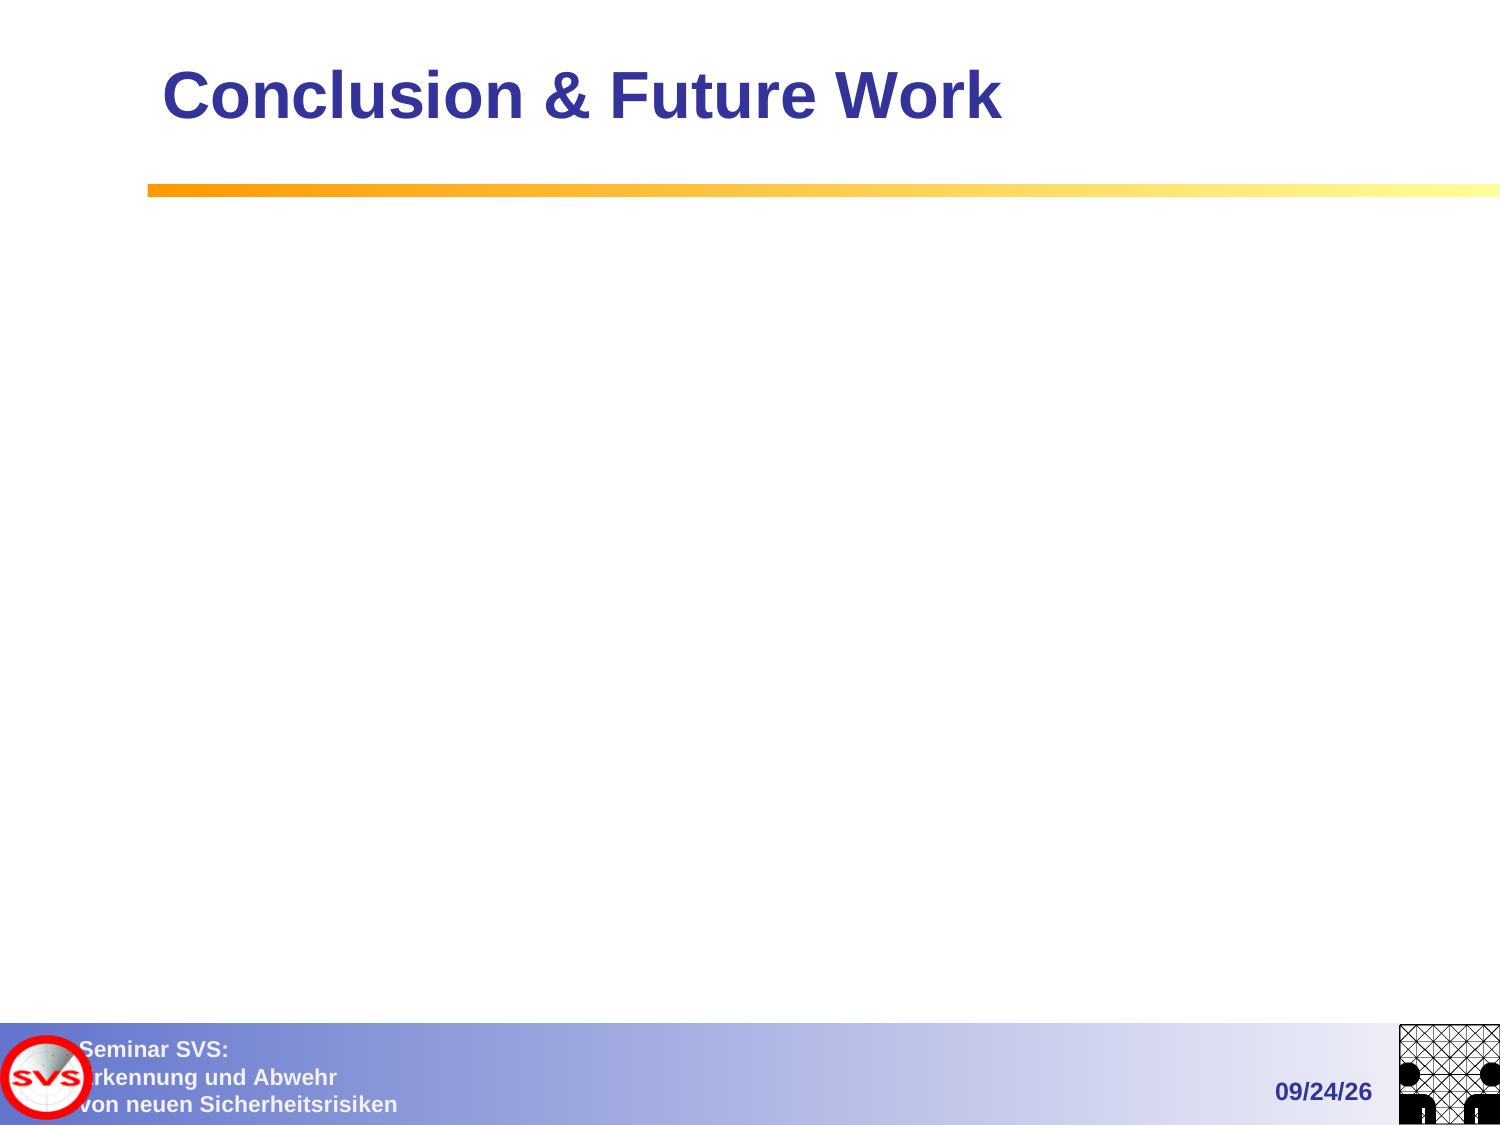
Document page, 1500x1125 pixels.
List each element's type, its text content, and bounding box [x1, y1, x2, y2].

title Conclusion & Future Work [147, 18, 1427, 174]
picture [1399, 1024, 1500, 1125]
picture [0, 1035, 93, 1120]
